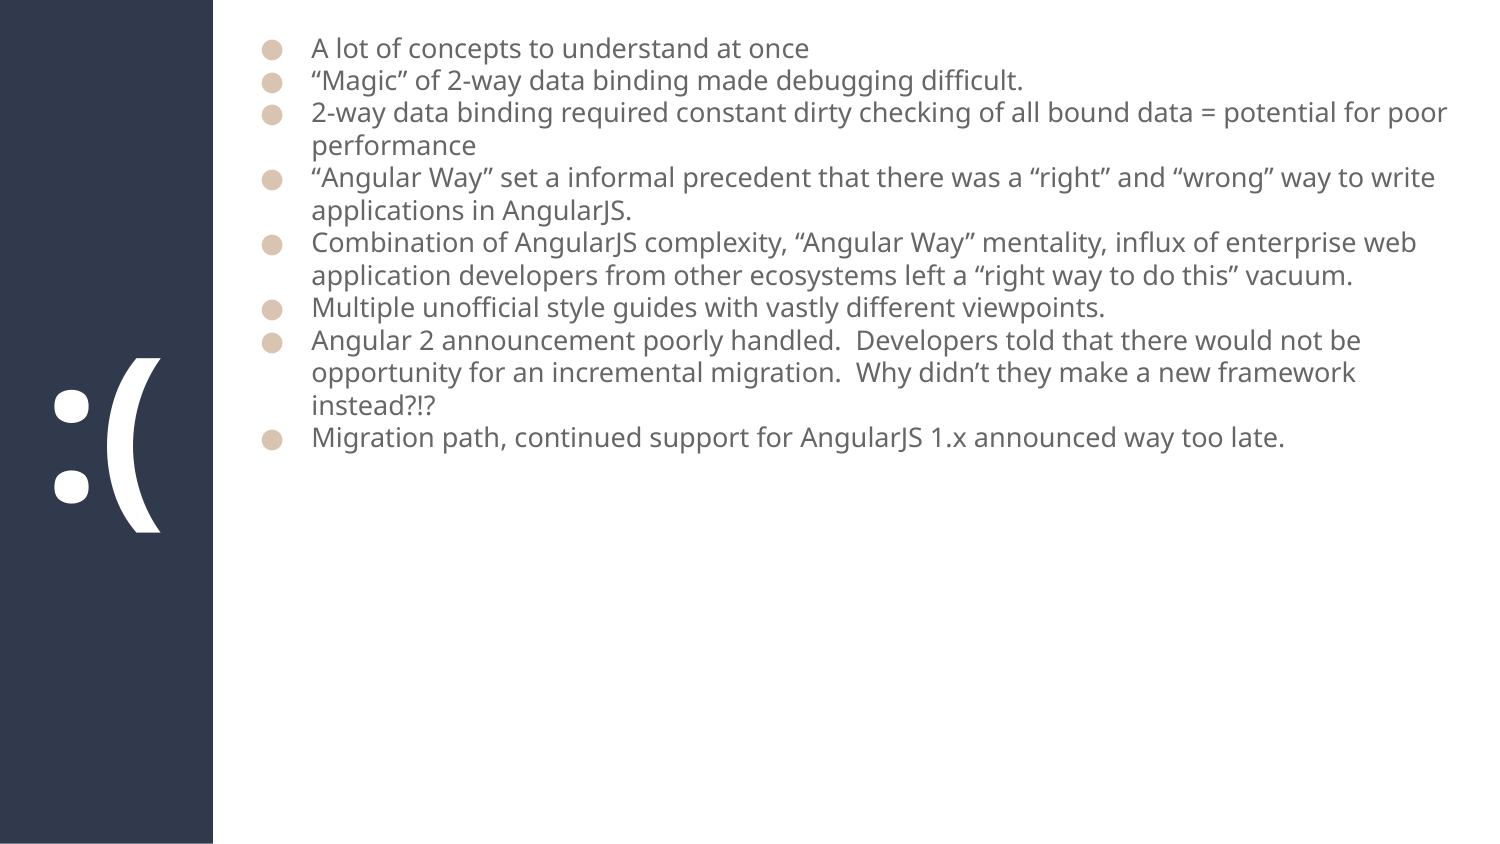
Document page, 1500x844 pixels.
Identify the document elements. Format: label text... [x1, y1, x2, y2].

list A lot of concepts to understand at once “Magic” of 2-way data binding made debugging difficult. 2-way data binding required constant dirty checking of all bound data = potential for poor performance “Angular Way” set a informal precedent that there was a “right” and “wrong” way to write applications in AngularJS. Combination of AngularJS complexity, “Angular Way” mentality, influx of enterprise web application developers from other ecosystems left a “right way to do this” vacuum. Multiple unofficial style guides with vastly different viewpoints. Angular 2 announcement poorly handled. Developers told that there would not be opportunity for an incremental migration. Why didn’t they make a new framework instead?!? Migration path, continued support for AngularJS 1.x announced way too late. [221, 15, 1488, 823]
title :( [0, 0, 211, 844]
